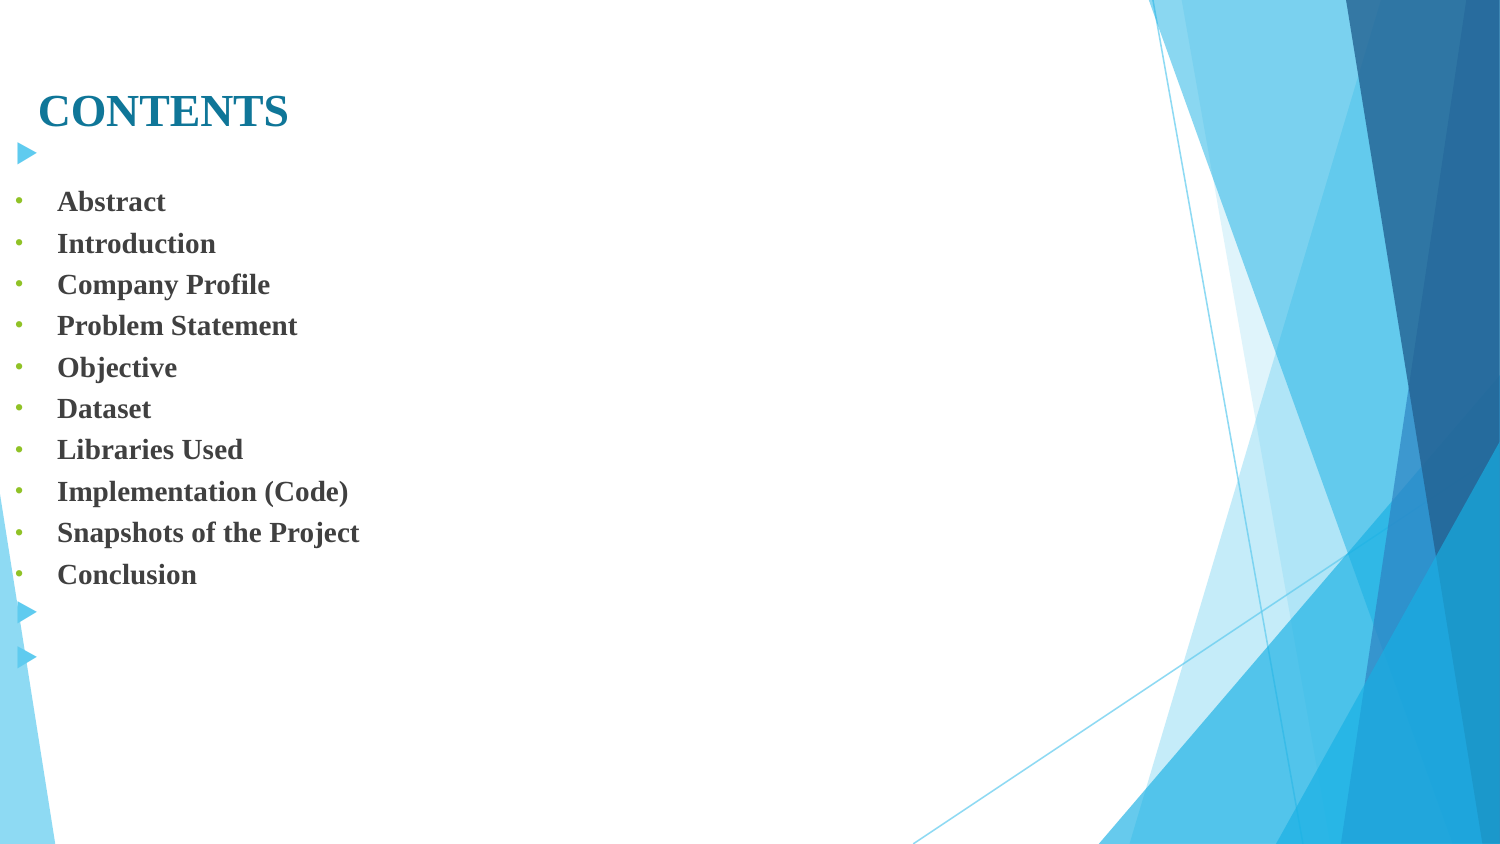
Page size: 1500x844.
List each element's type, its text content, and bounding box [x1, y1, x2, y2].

list Abstract Introduction Company Profile Problem Statement Objective Dataset Libraries Used Implementation (Code) Snapshots of the Project Conclusion [0, 130, 1006, 641]
title CONTENTS [0, 78, 1006, 130]
